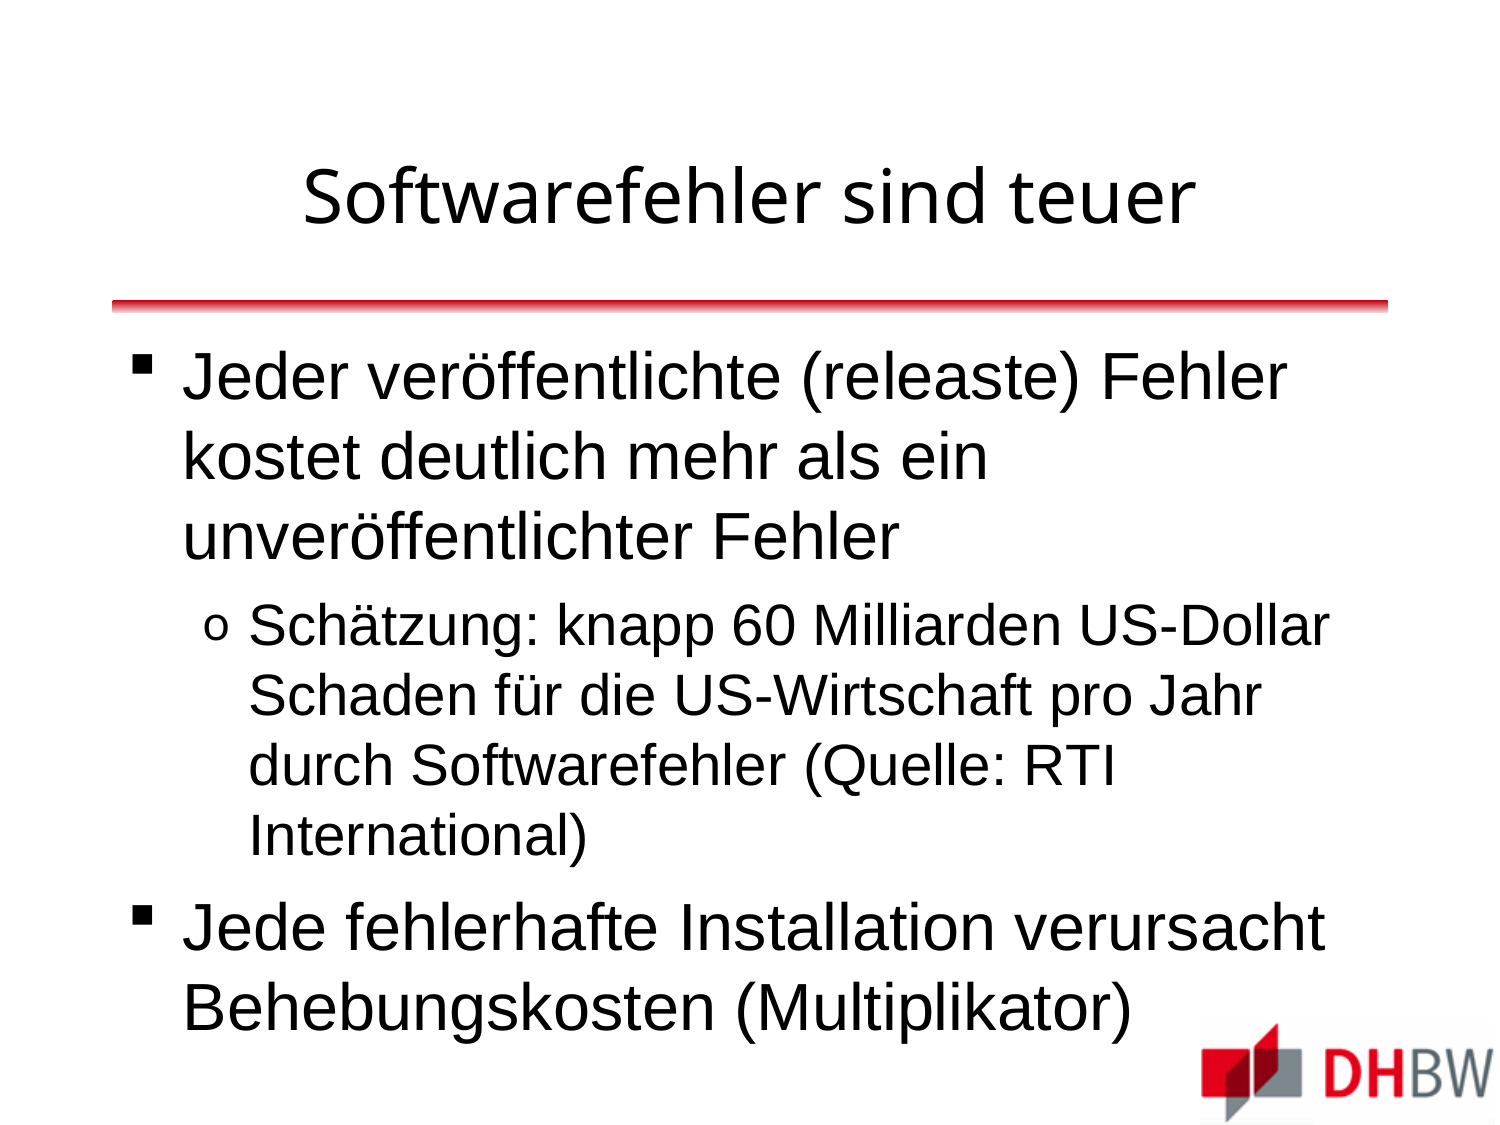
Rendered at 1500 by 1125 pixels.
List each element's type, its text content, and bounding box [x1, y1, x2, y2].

picture [1200, 1021, 1495, 1125]
list Jeder veröffentlichte (releaste) Fehler kostet deutlich mehr als ein unveröffentlichter Fehler Schätzung: knapp 60 Milliarden US-Dollar Schaden für die US-Wirtschaft pro Jahr durch Softwarefehler (Quelle: RTI International) Jede fehlerhafte Installation verursacht Behebungskosten (Multiplikator) [112, 324, 1388, 1052]
title Softwarefehler sind teuer [112, 99, 1388, 288]
